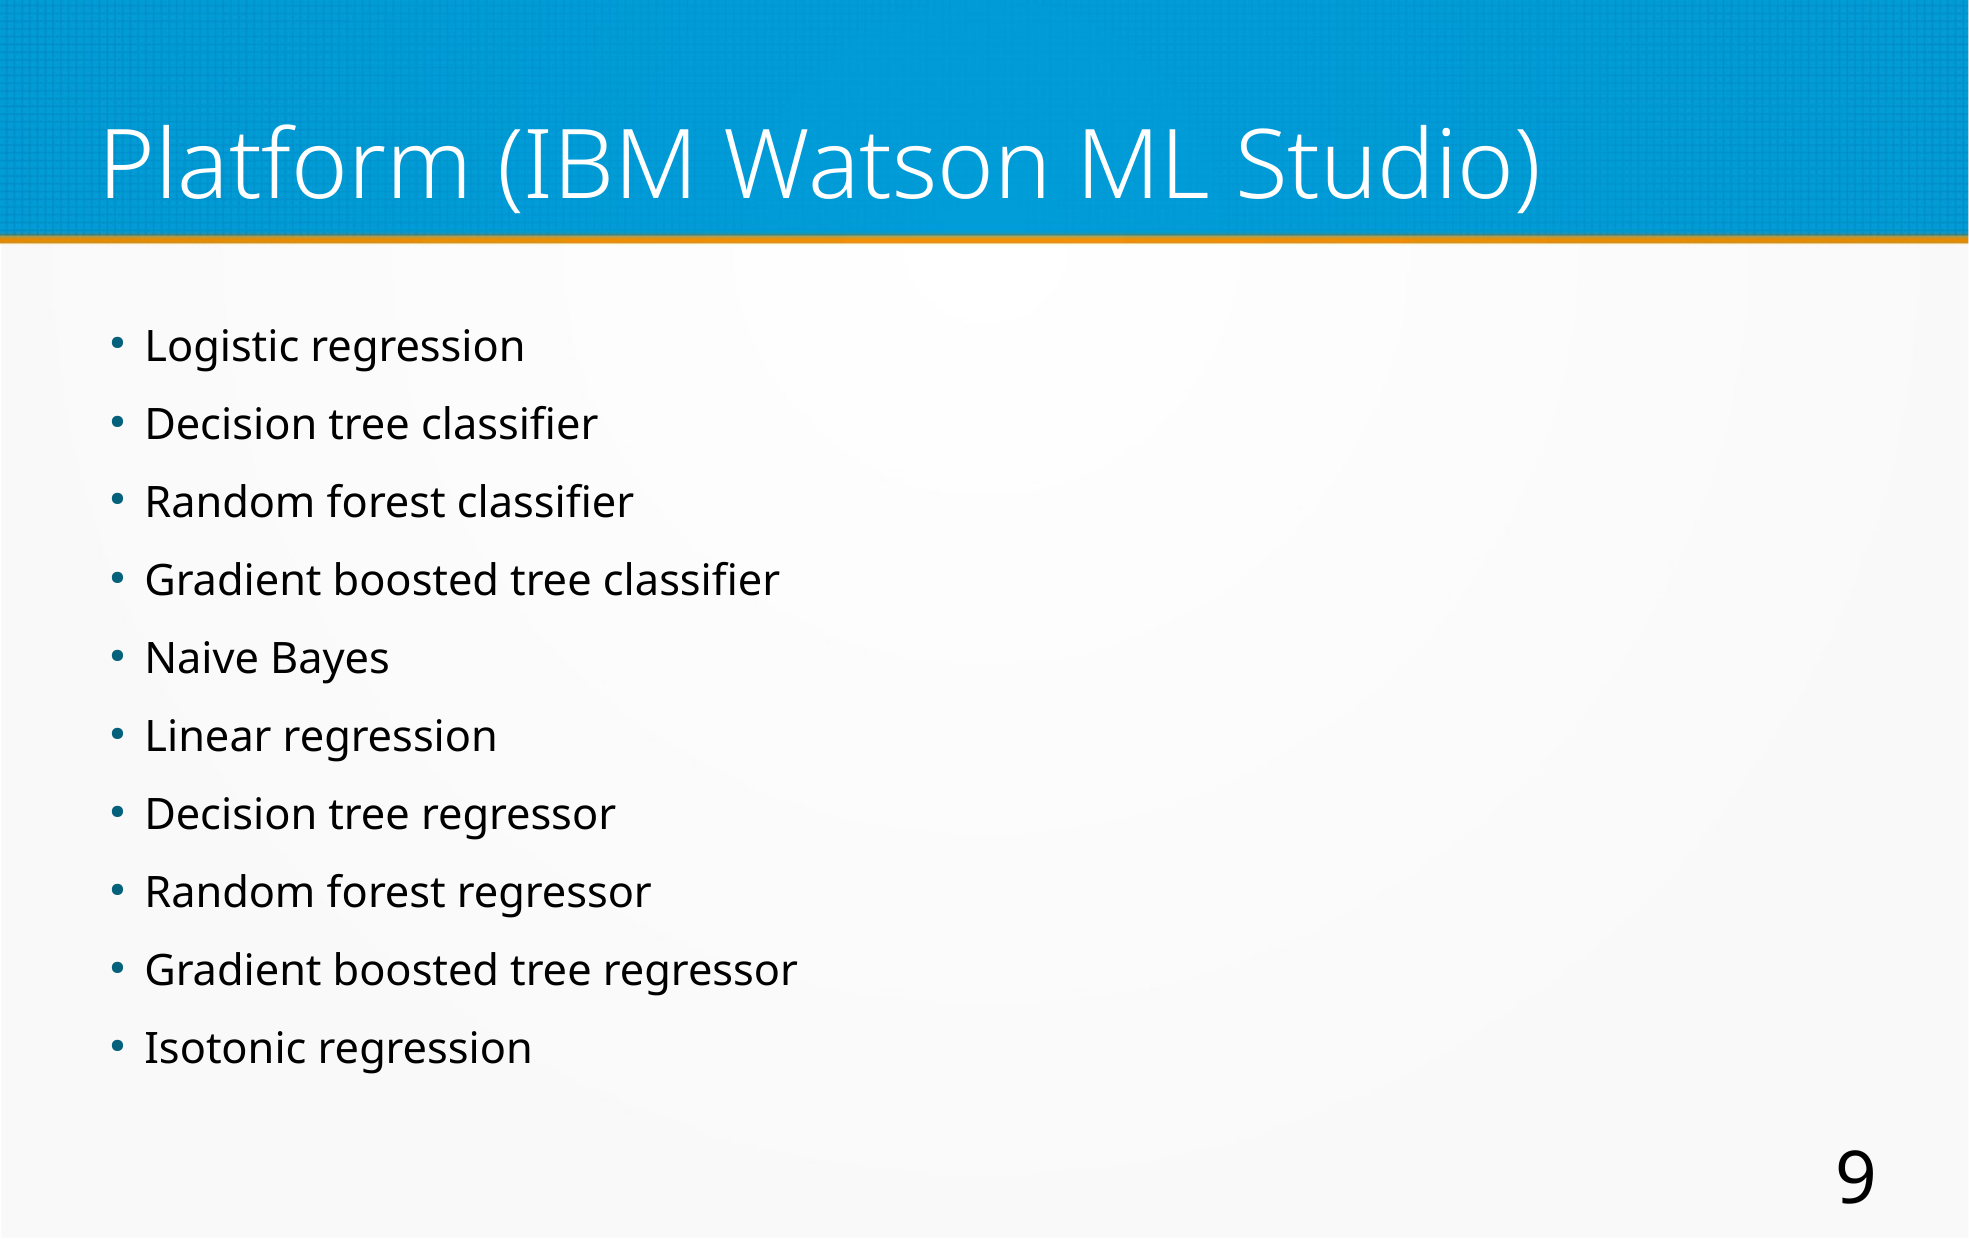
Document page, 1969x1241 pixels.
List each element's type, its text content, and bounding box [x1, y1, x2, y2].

text_box 9 [1830, 1127, 1966, 1224]
title Platform (IBM Watson ML Studio) [98, 19, 1870, 227]
list Logistic regression Decision tree classifier Random forest classifier Gradient boosted tree classifier Naive Bayes Linear regression Decision tree regressor Random forest regressor Gradient boosted tree regressor Isotonic regression [98, 315, 1861, 1081]
picture [0, 233, 1969, 1241]
